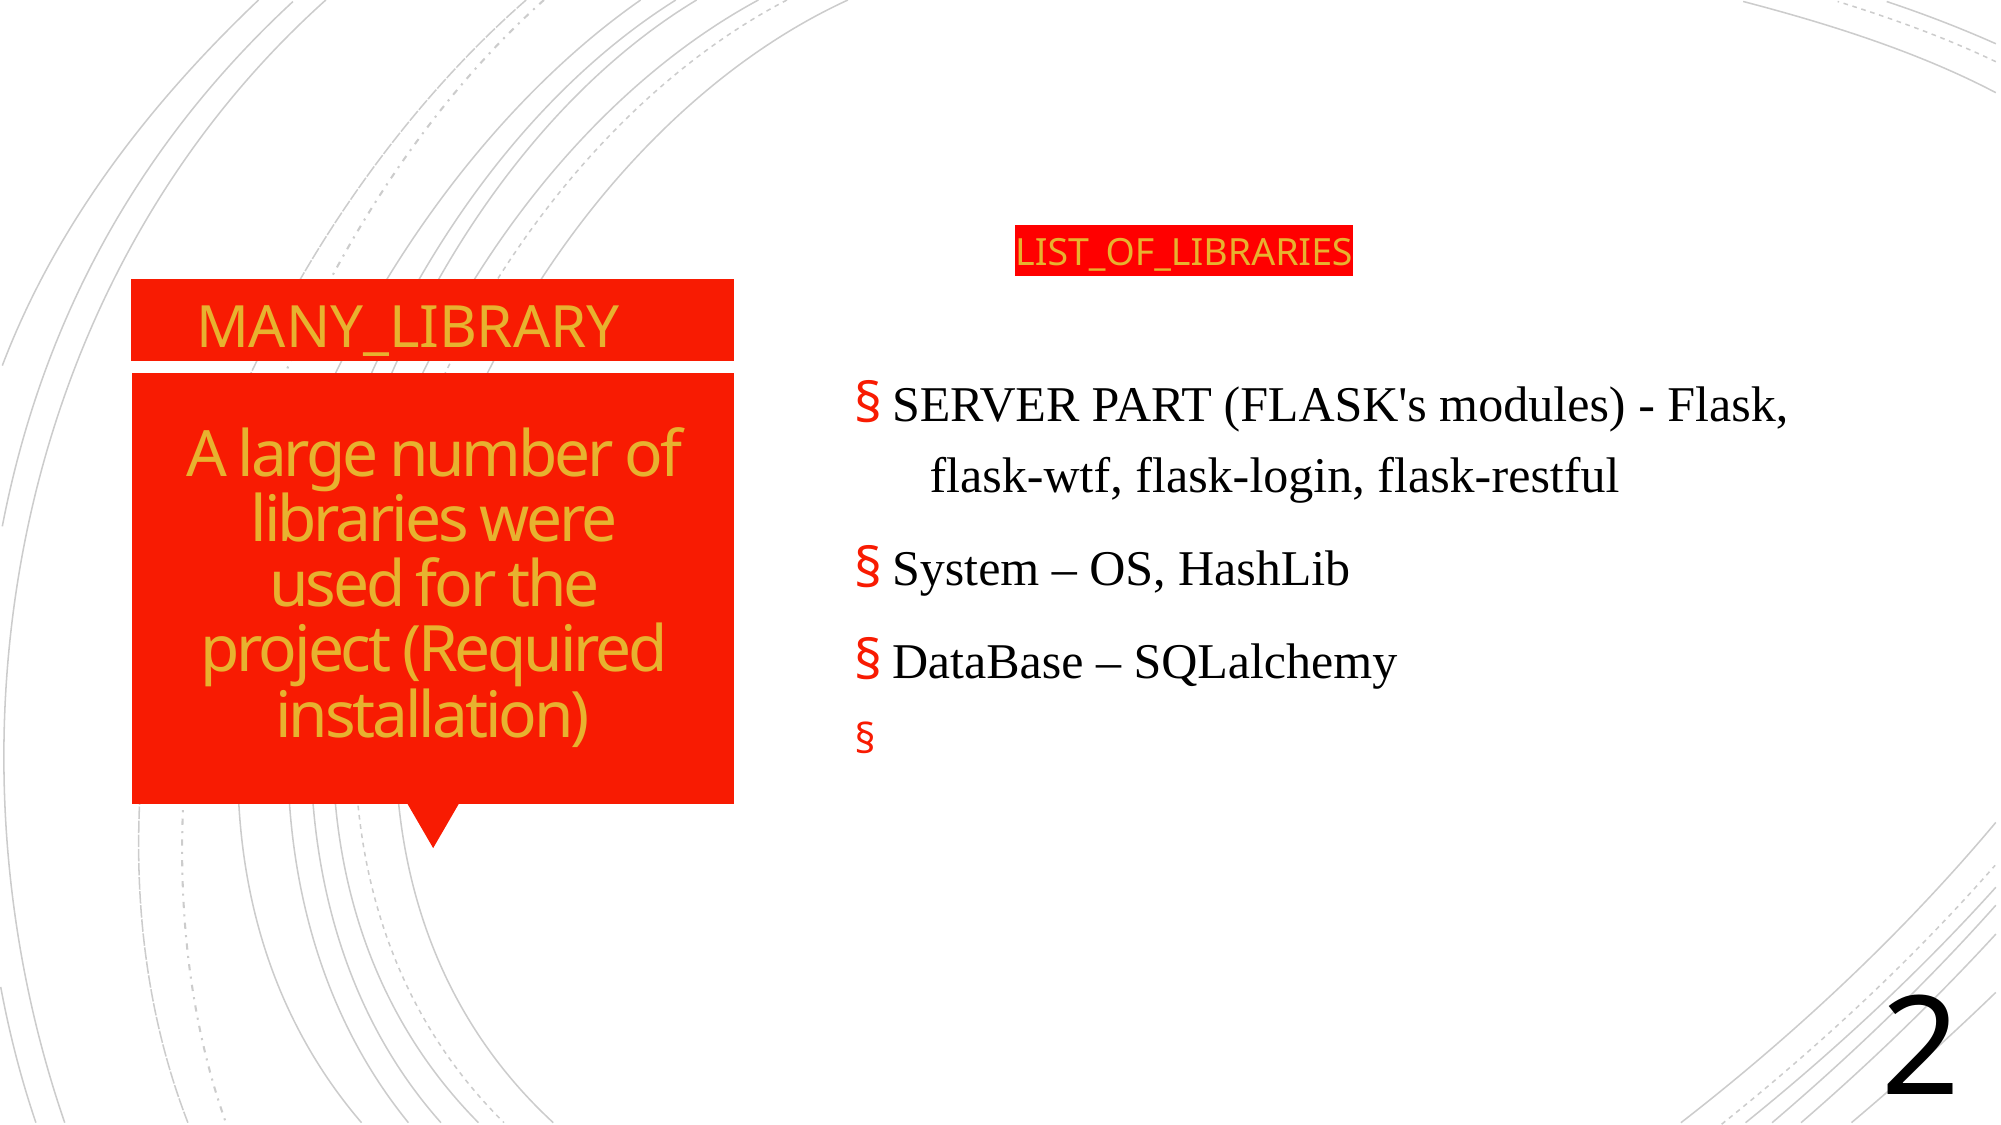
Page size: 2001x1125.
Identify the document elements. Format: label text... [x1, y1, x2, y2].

list SERVER PART (FLASK's modules) - Flask, flask-wtf, flask-login, flask-restful System – OS, HashLib DataBase – SQLalchemy [839, 131, 1871, 993]
text_box 2 [1866, 949, 1999, 1125]
text_box LIST_OF_LIBRARIES [1000, 220, 1743, 281]
text_box MANY_LIBRARY [181, 281, 736, 368]
title A large number of libraries were used for the project (Required installation) [145, 385, 720, 789]
